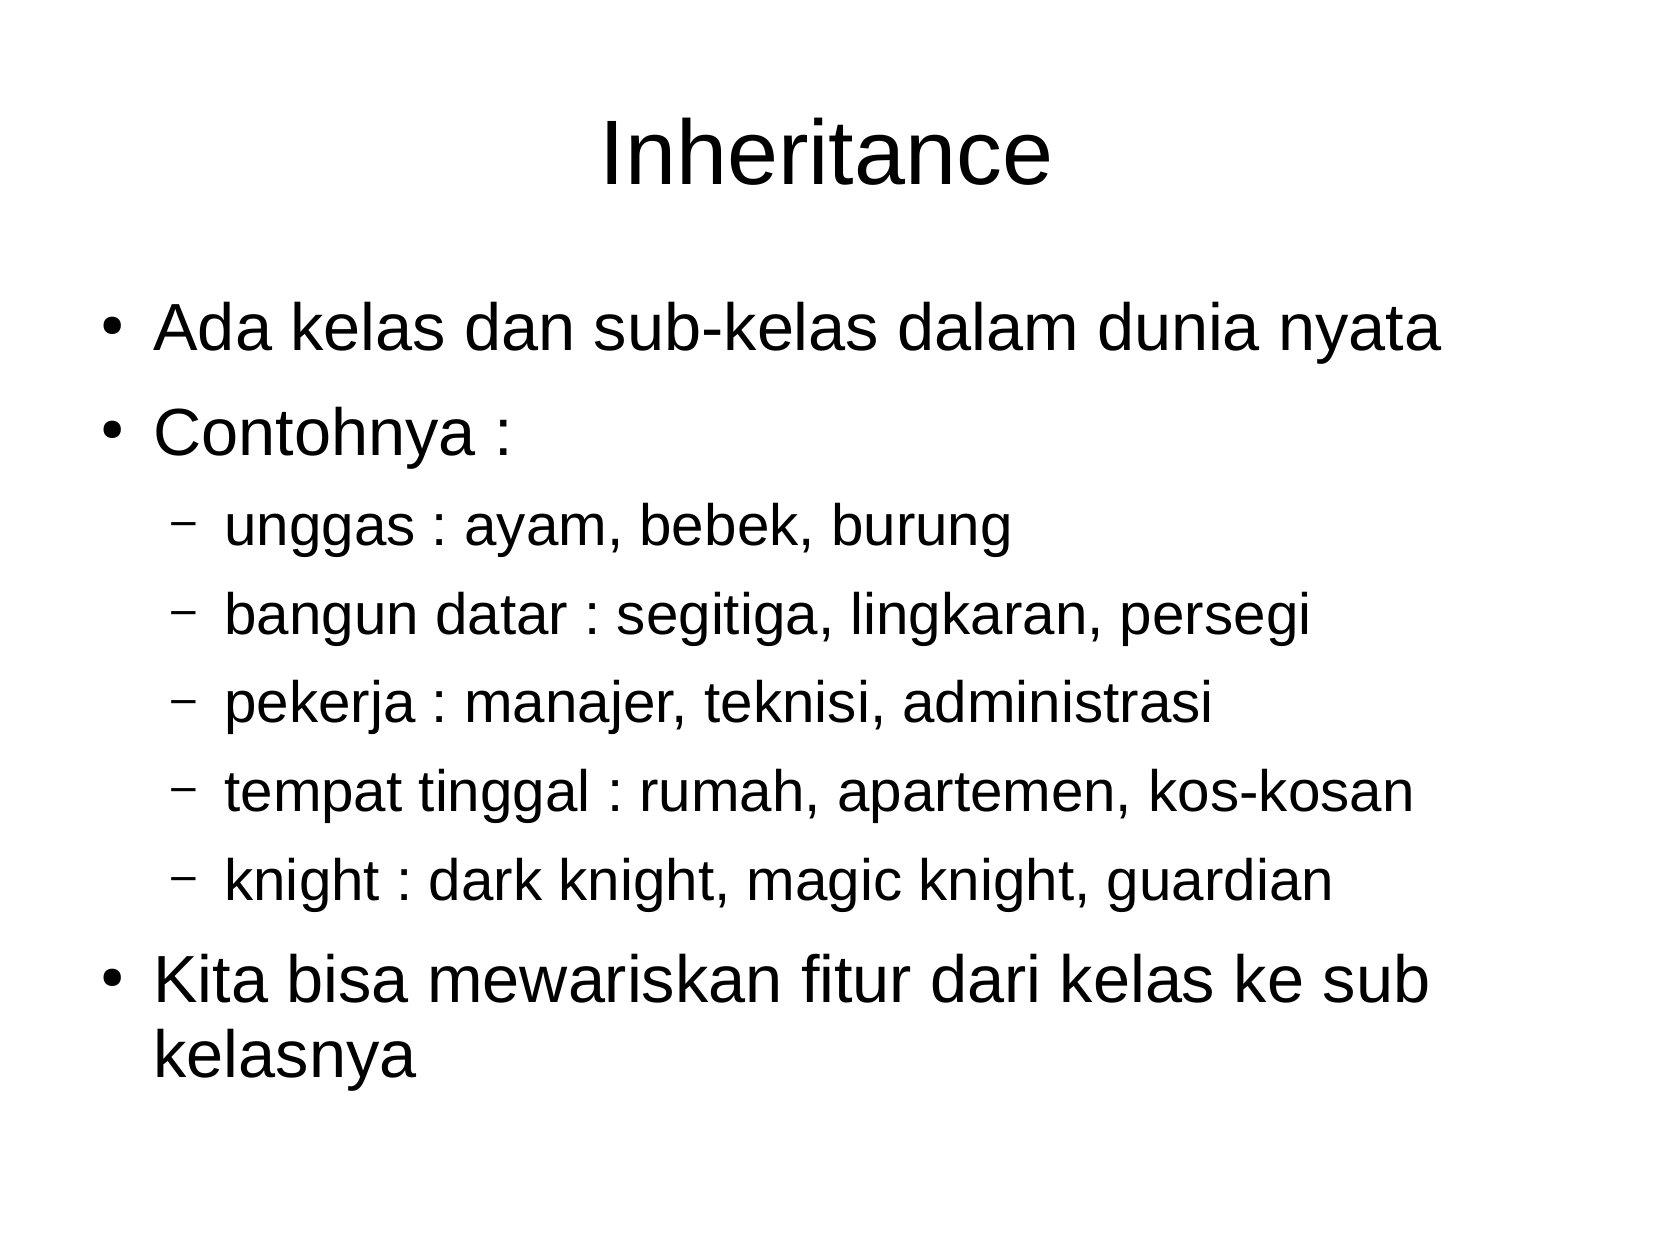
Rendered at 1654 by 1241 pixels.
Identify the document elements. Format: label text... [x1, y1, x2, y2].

list Ada kelas dan sub-kelas dalam dunia nyata Contohnya : unggas : ayam, bebek, burung bangun datar : segitiga, lingkaran, persegi pekerja : manajer, teknisi, administrasi tempat tinggal : rumah, apartemen, kos-kosan knight : dark knight, magic knight, guardian Kita bisa mewariskan fitur dari kelas ke sub kelasnya [82, 290, 1571, 1096]
title Inheritance [82, 49, 1571, 257]
